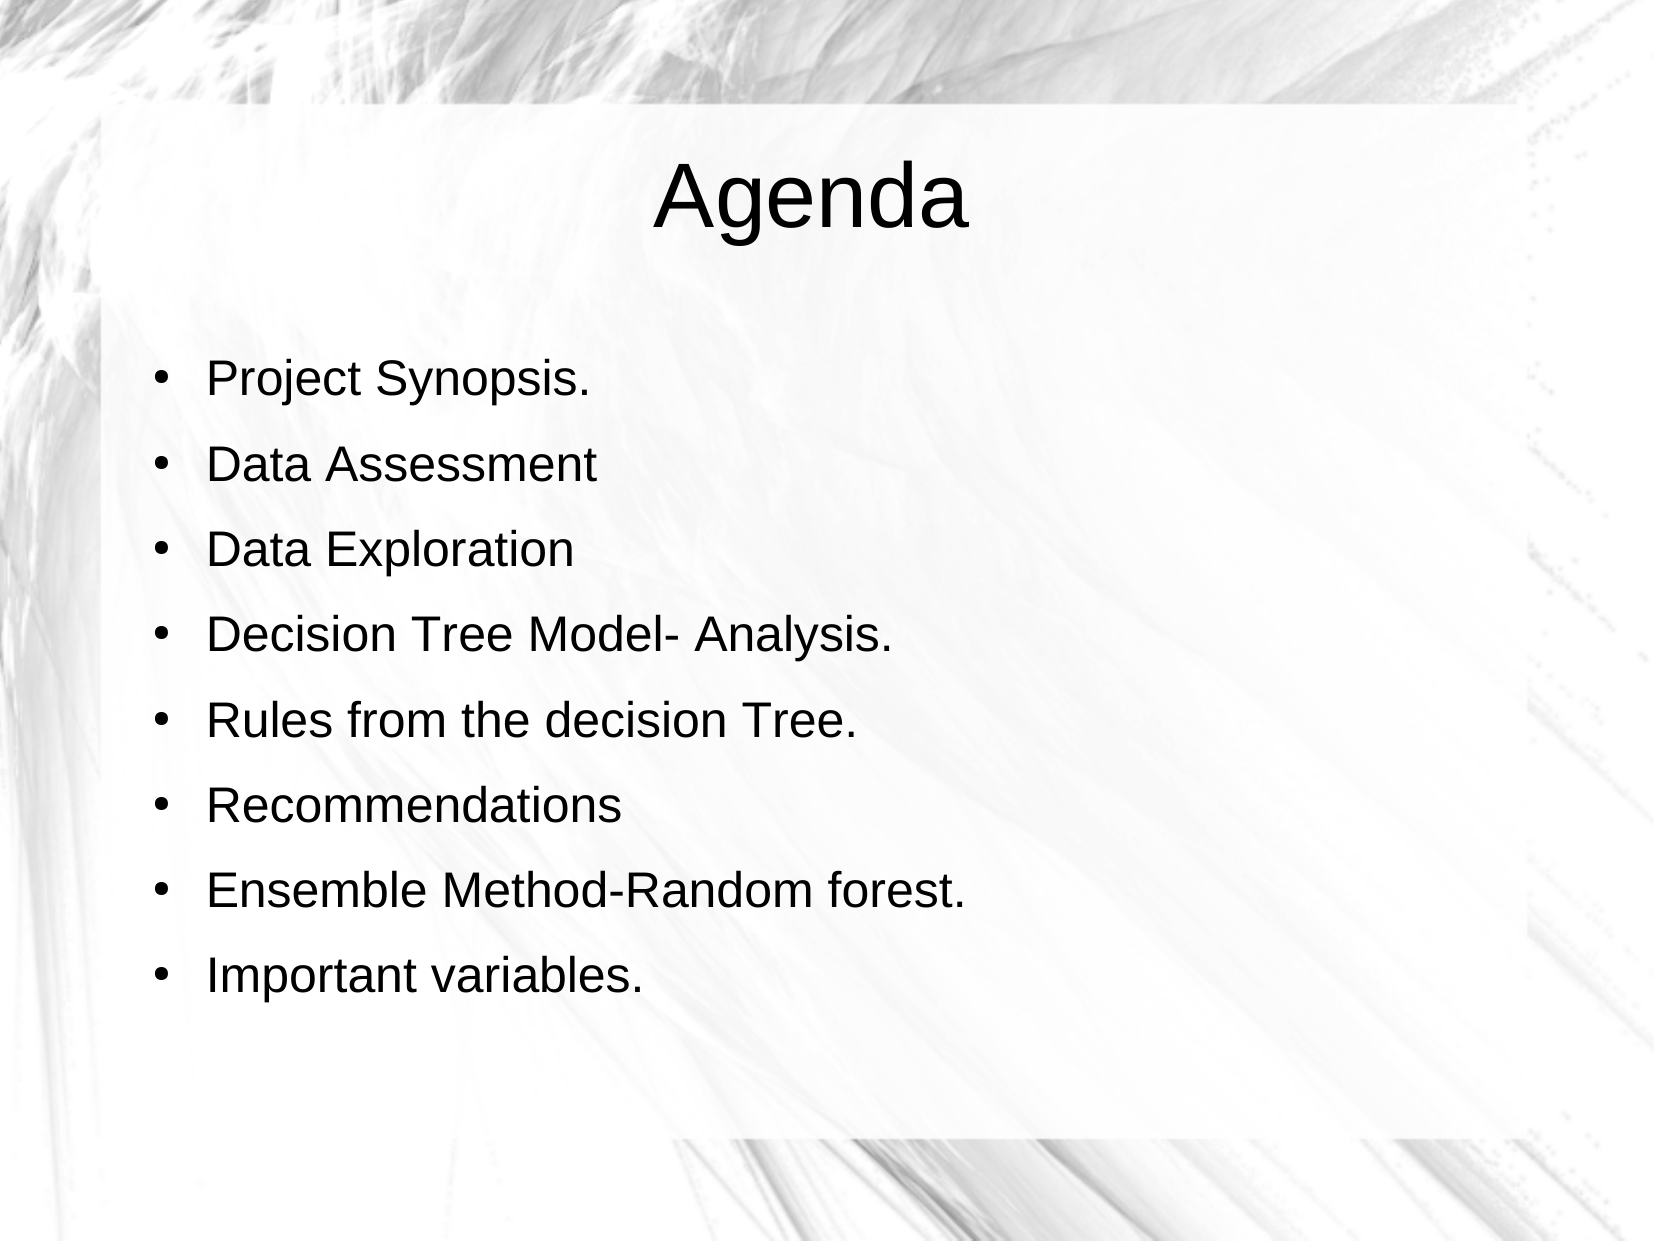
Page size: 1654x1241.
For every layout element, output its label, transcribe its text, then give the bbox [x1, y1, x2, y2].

title Agenda [118, 112, 1506, 281]
list Project Synopsis. Data Assessment Data Exploration Decision Tree Model- Analysis. Rules from the decision Tree. Recommendations Ensemble Method-Random forest. Important variables. [134, 350, 1516, 1133]
picture [0, 0, 1654, 1241]
